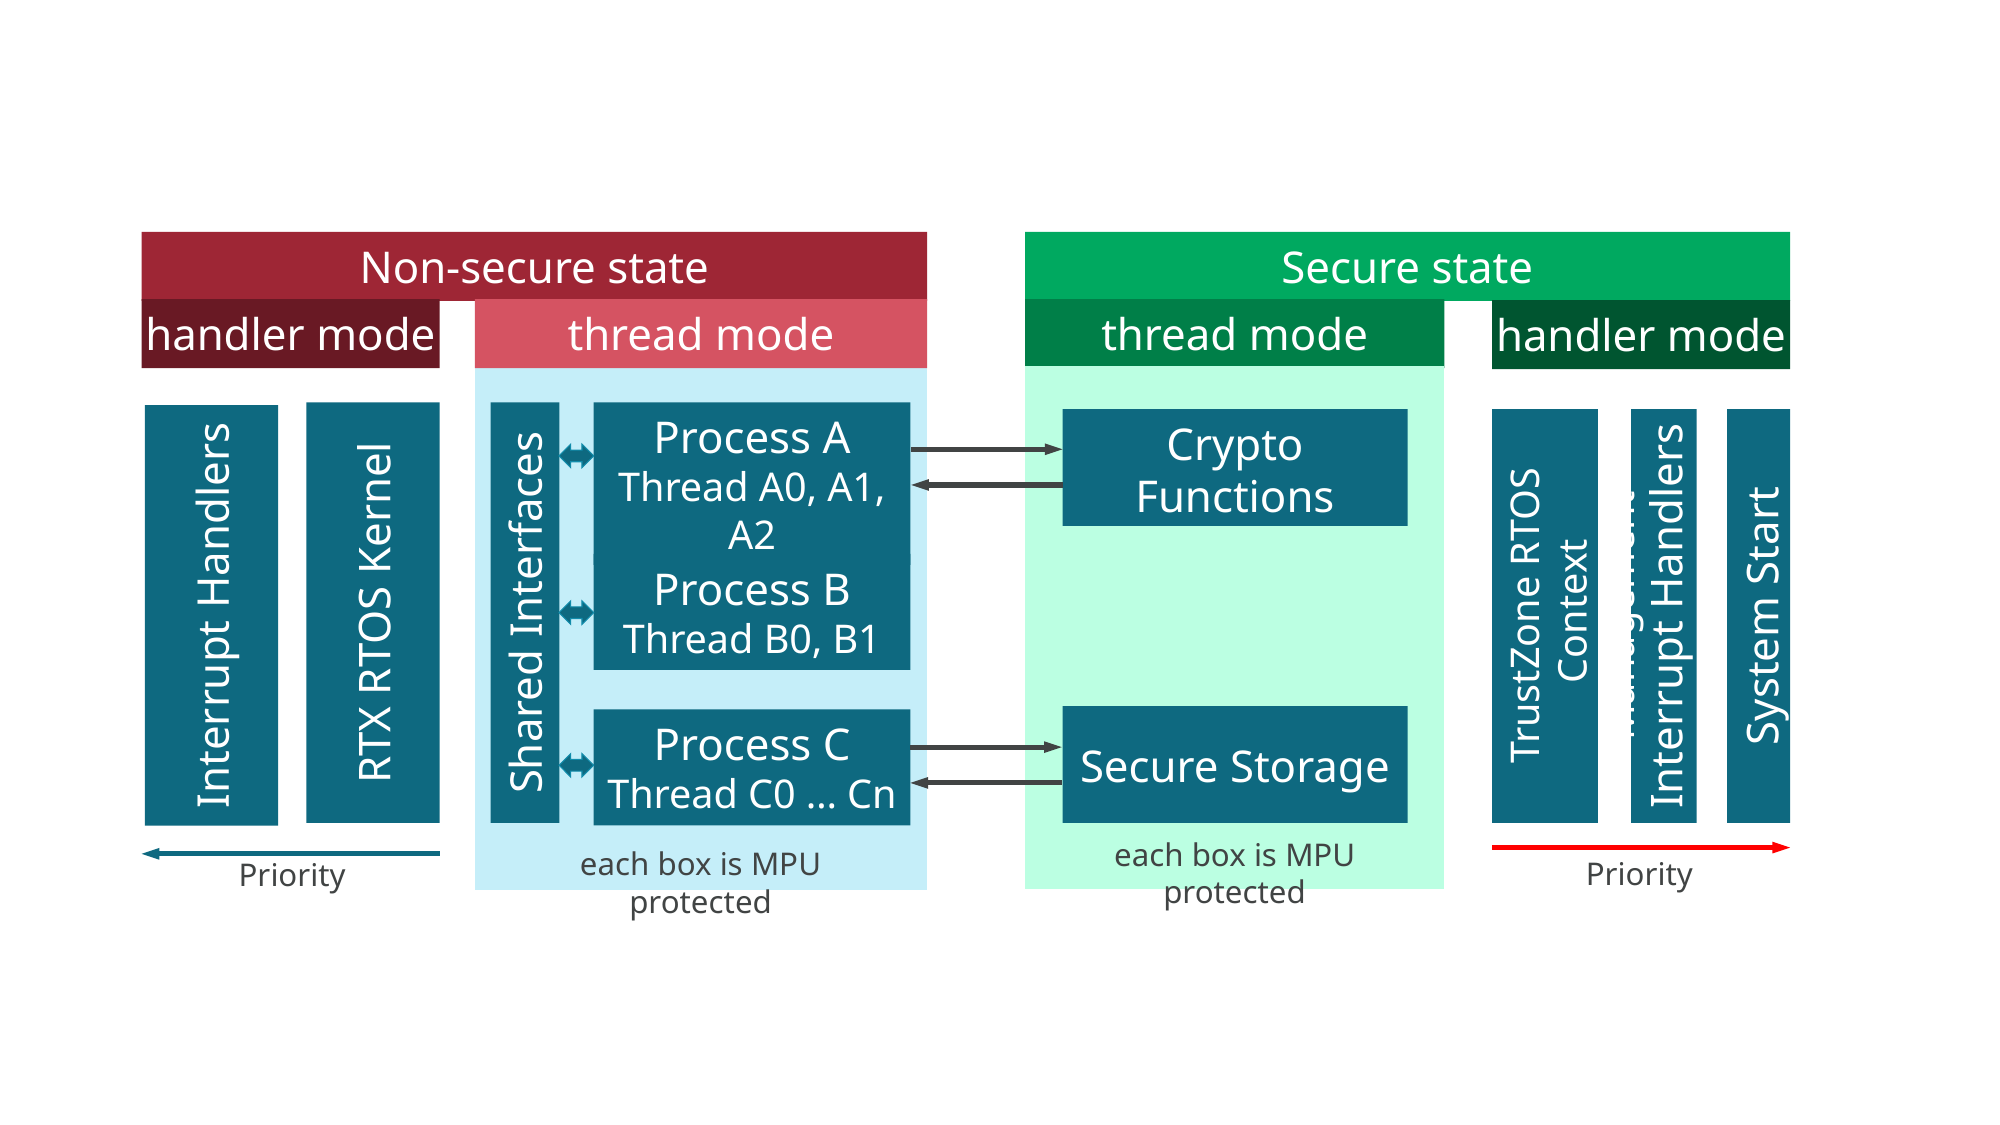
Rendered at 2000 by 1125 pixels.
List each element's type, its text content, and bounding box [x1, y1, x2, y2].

text_box TrustZone RTOS Context Management [1492, 409, 1598, 823]
text_box [911, 452, 927, 484]
text_box RTX RTOS Kernel [306, 402, 440, 823]
text_box each box is MPU protected [1025, 827, 1445, 881]
text_box handler mode [1492, 300, 1791, 370]
text_box System Start [1727, 409, 1791, 823]
text_box thread mode [1025, 299, 1445, 369]
text_box Secure state [1025, 231, 1791, 301]
text_box [1303, 881, 1444, 889]
text_box Process A Thread A0, A1, A2 [593, 402, 911, 519]
text_box [1025, 748, 1062, 780]
text_box Crypto Functions [1062, 409, 1408, 526]
text_box Interrupt Handlers [144, 405, 279, 826]
text_box Priority [1492, 846, 1787, 900]
text_box Shared Interfaces [490, 402, 560, 823]
text_box [911, 750, 927, 782]
text_box Non-secure state [141, 231, 928, 301]
text_box [1025, 366, 1444, 827]
text_box Secure Storage [1062, 706, 1408, 823]
text_box Interrupt Handlers [1631, 409, 1697, 823]
text_box handler mode [141, 299, 440, 369]
text_box [1025, 450, 1062, 482]
text_box Process C Thread C0 … Cn [593, 709, 911, 826]
text_box [475, 369, 927, 890]
text_box [1025, 881, 1300, 889]
text_box each box is MPU protected [490, 837, 911, 891]
text_box thread mode [474, 299, 928, 369]
text_box Process B Thread B0, B1 [593, 553, 911, 670]
text_box Priority [144, 848, 440, 902]
